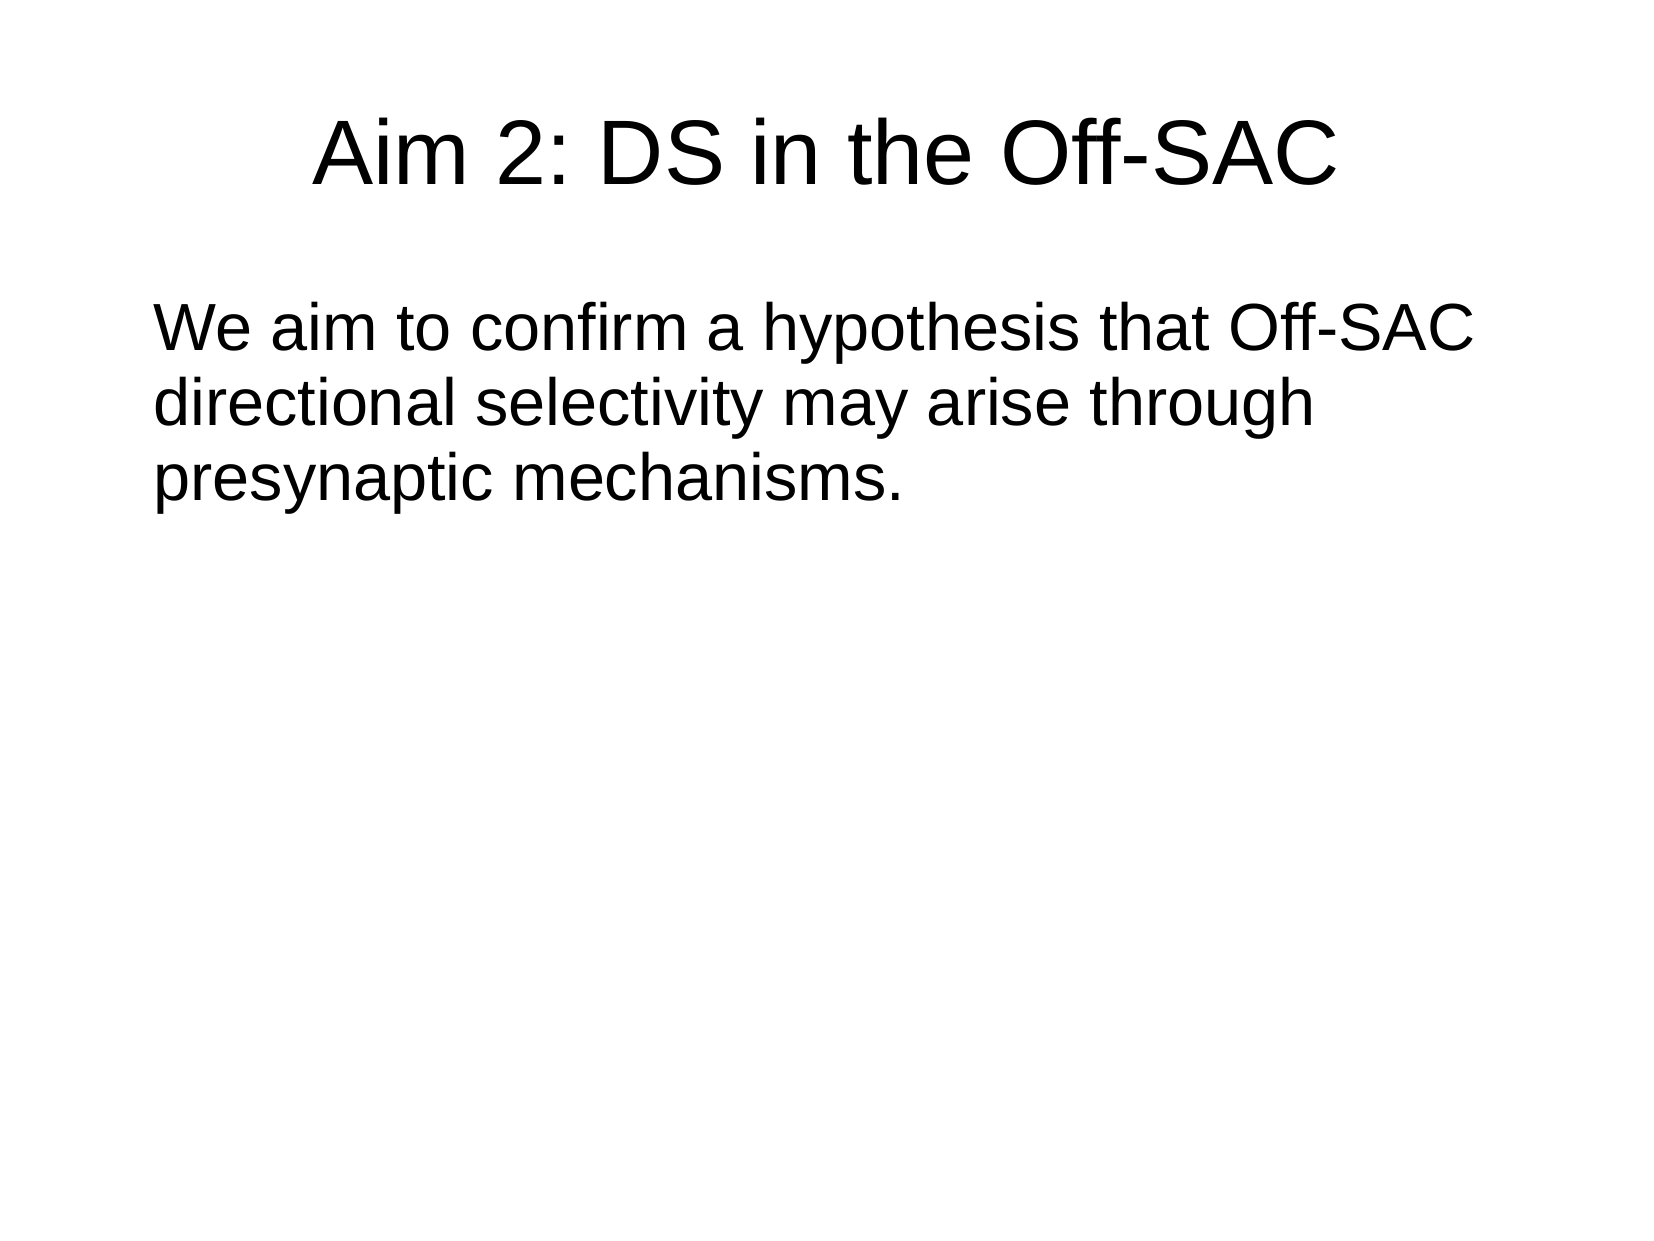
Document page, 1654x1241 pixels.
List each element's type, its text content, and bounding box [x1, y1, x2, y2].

title Aim 2: DS in the Off-SAC [82, 49, 1571, 257]
list We aim to confirm a hypothesis that Off-SAC directional selectivity may arise through presynaptic mechanisms. [82, 290, 1571, 1109]
